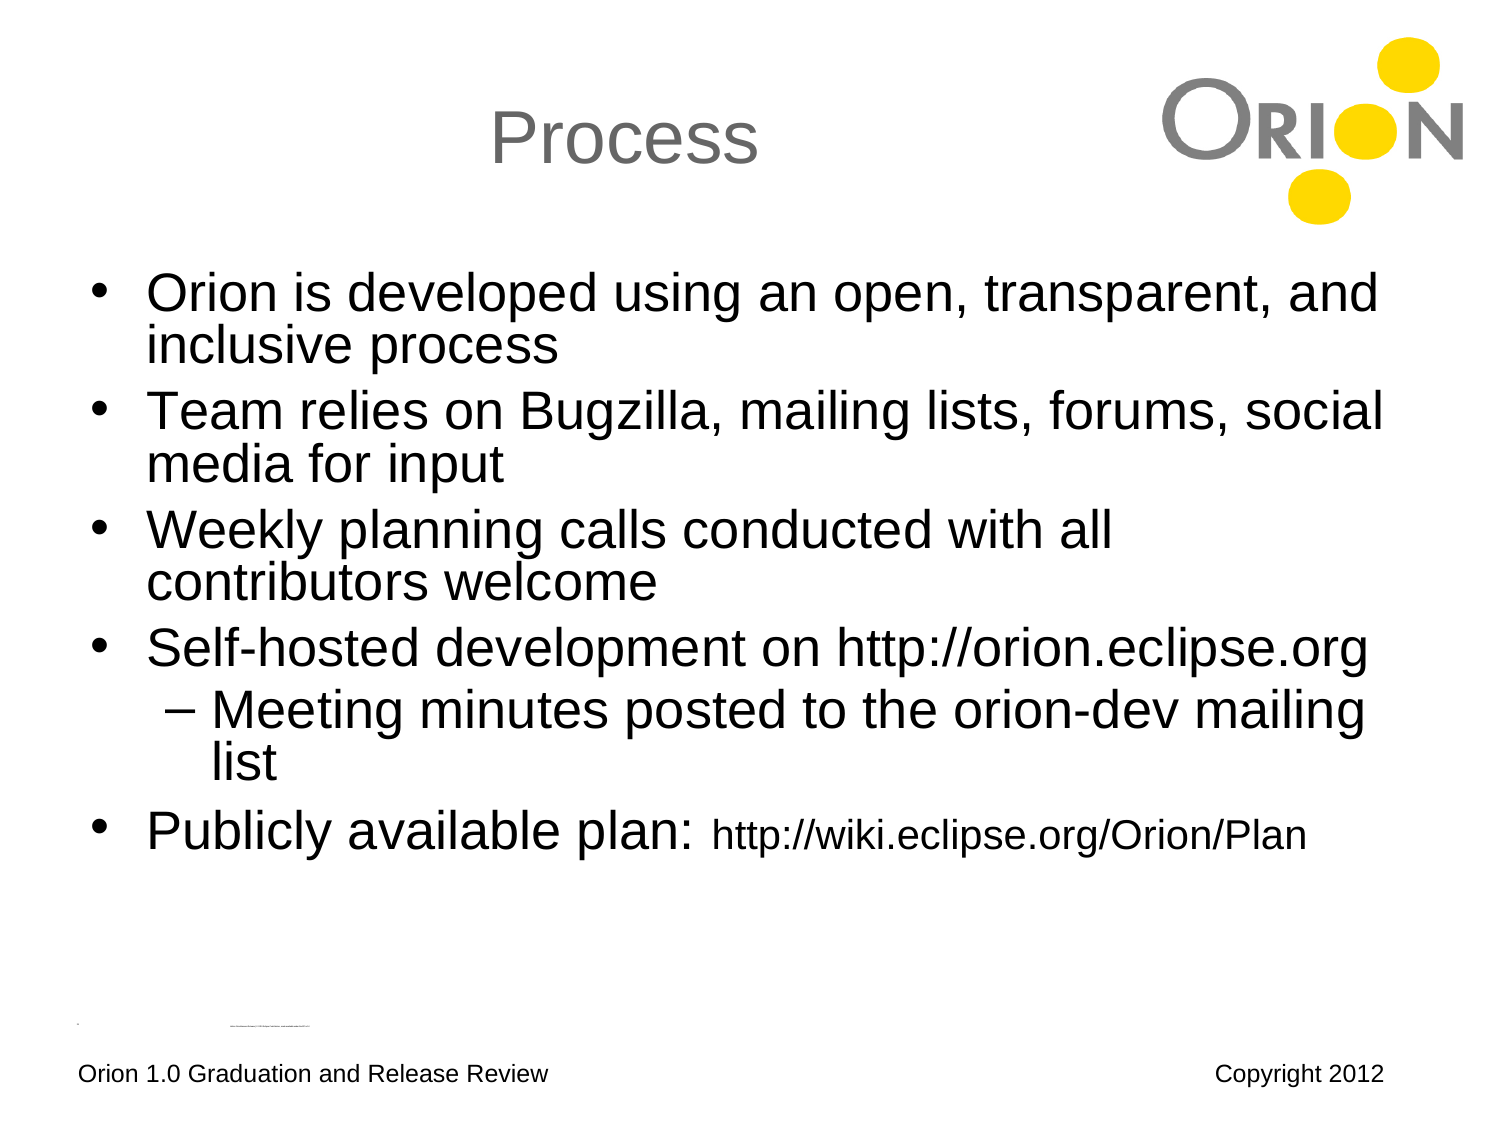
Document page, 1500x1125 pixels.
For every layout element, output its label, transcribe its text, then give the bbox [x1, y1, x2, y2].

list Orion is developed using an open, transparent, and inclusive process Team relies on Bugzilla, mailing lists, forums, social media for input Weekly planning calls conducted with all contributors welcome Self-hosted development on http://orion.eclipse.org Meeting minutes posted to the orion-dev mailing list Publicly available plan: http://wiki.eclipse.org/Orion/Plan [75, 262, 1426, 1006]
title Process [74, 45, 1176, 233]
picture [1162, 37, 1463, 225]
